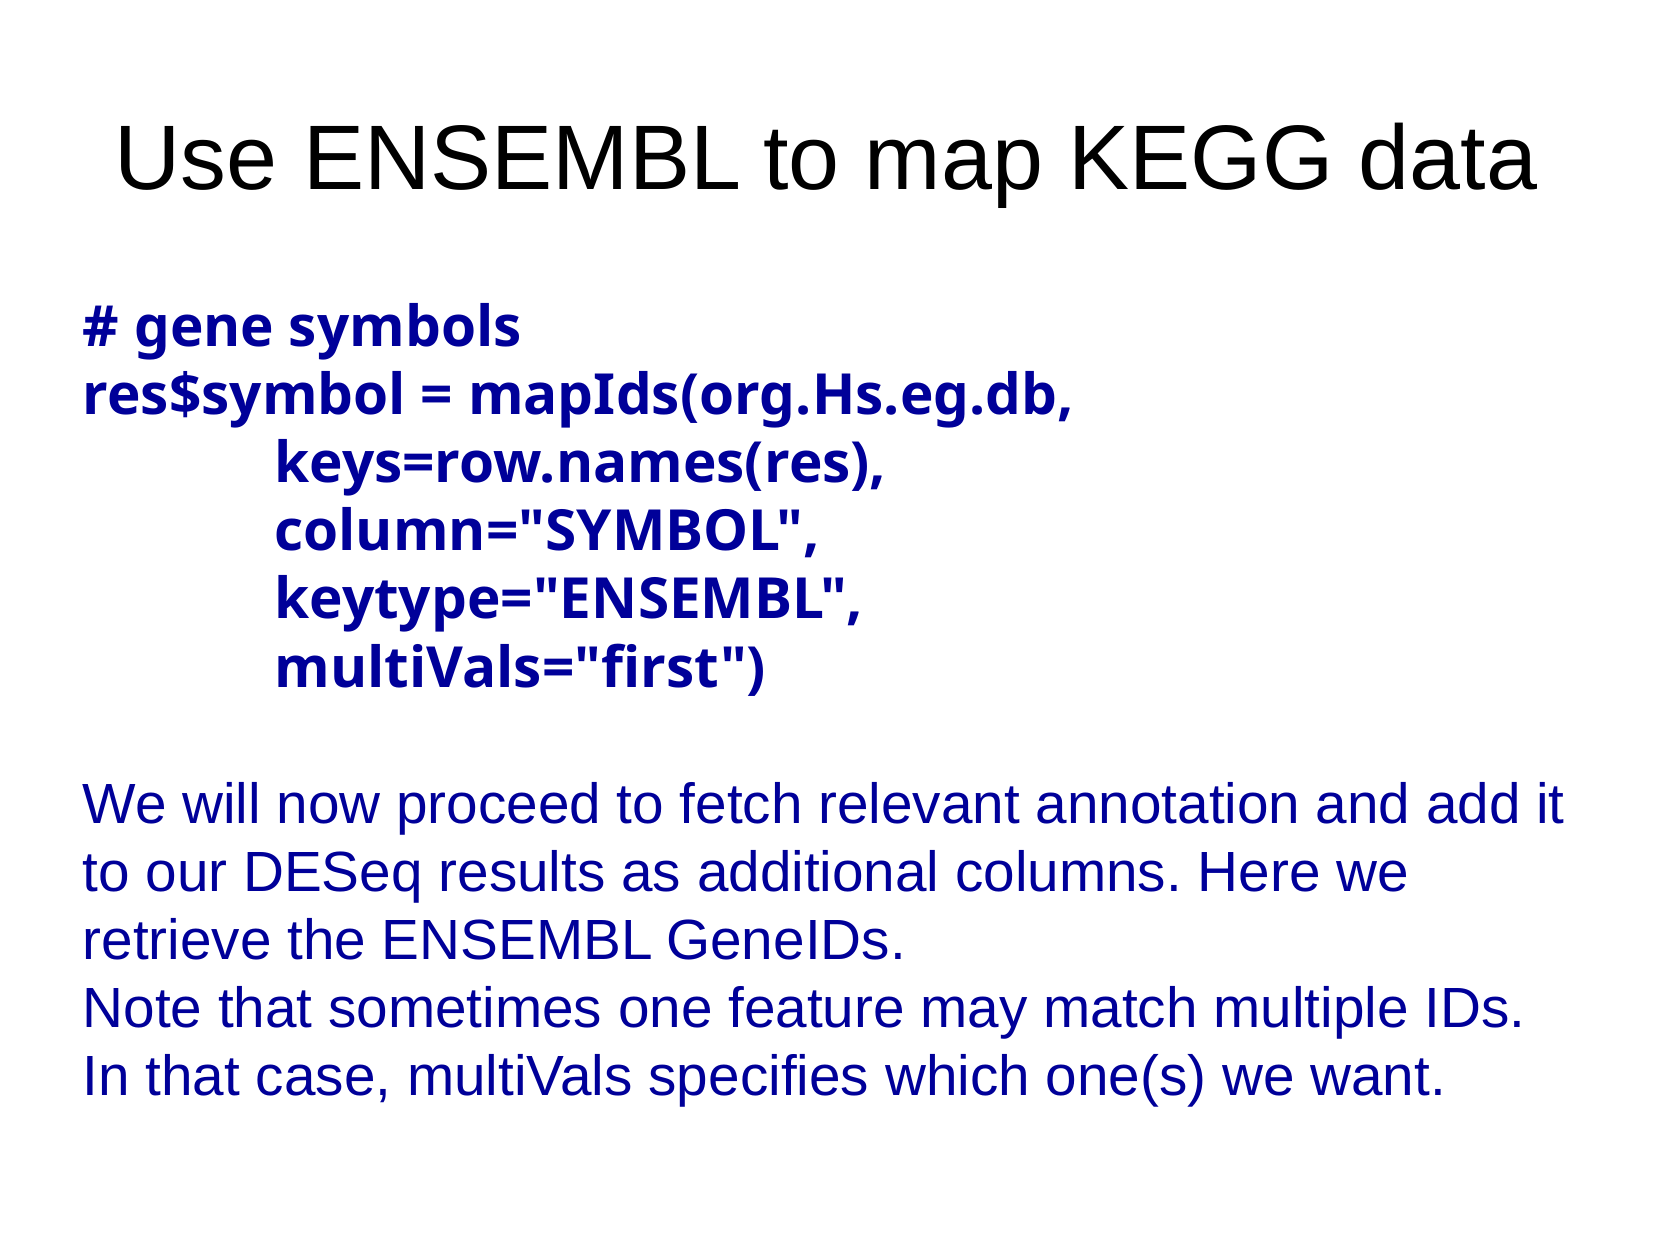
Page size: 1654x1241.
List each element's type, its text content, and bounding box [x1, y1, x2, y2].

text_box Use ENSEMBL to map KEGG data [82, 49, 1571, 257]
text_box # gene symbols res$symbol = mapIds(org.Hs.eg.db, keys=row.names(res), column="SYMBOL", keytype="ENSEMBL", multiVals="first") We will now proceed to fetch relevant annotation and add it to our DESeq results as additional columns. Here we retrieve the ENSEMBL GeneIDs. Note that sometimes one feature may match multiple IDs. In that case, multiVals specifies which one(s) we want. [82, 290, 1571, 1111]
